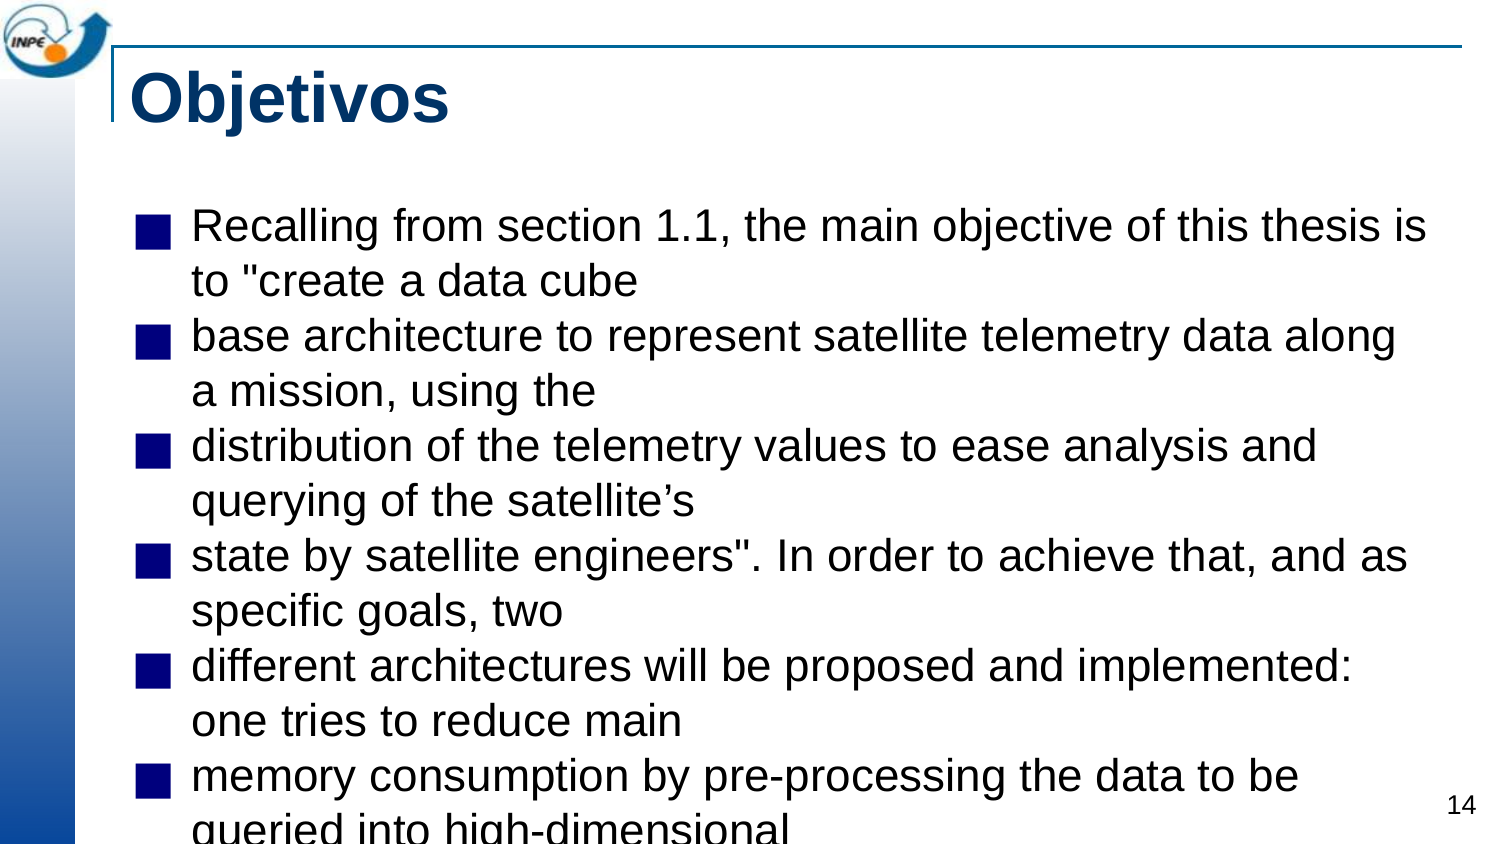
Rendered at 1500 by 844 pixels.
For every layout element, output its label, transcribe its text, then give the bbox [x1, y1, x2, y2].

slide_number <number> [1403, 779, 1494, 844]
title Objetivos [112, 46, 1450, 141]
picture [0, 0, 113, 79]
list Recalling from section 1.1, the main objective of this thesis is to "create a data cube base architecture to represent satellite telemetry data along a mission, using the distribution of the telemetry values to ease analysis and querying of the satellite’s state by satellite engineers". In order to achieve that, and as specific goals, two different architectures will be proposed and implemented: one tries to reduce main memory consumption by pre-processing the data to be queried into high-dimensional and low-dimensional, and then filters the resulting data cubes by the dimensions related to each pre-defined query; the other uses an inverted index compression technique of changing the TID lists to hold interval lists instead of raw number lists, and tries to see how that affects query response time and memory consumption. [99, 187, 1450, 769]
